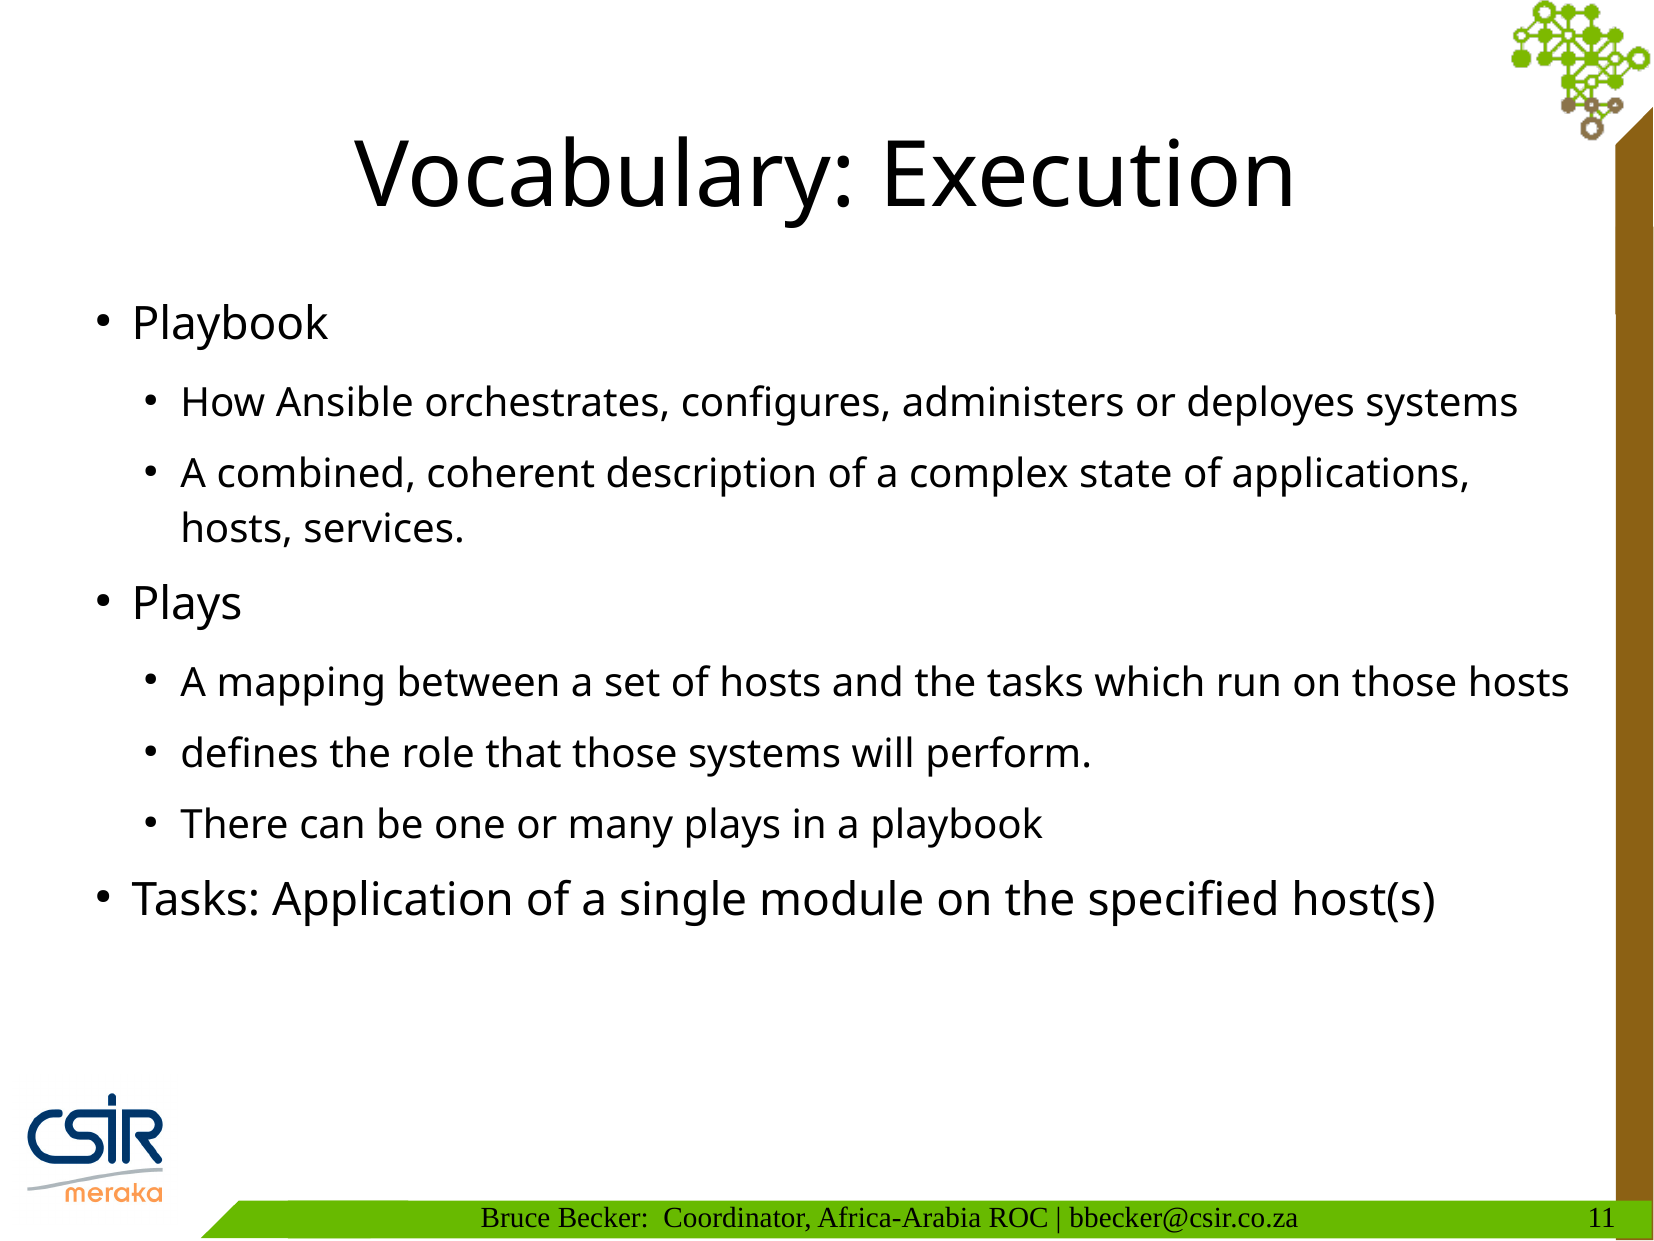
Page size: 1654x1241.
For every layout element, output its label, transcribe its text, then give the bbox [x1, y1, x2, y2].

picture [12, 1074, 178, 1225]
picture [1503, 0, 1654, 144]
title Vocabulary: Execution [82, 67, 1571, 275]
list Playbook How Ansible orchestrates, configures, administers or deployes systems A combined, coherent description of a complex state of applications, hosts, services. Plays A mapping between a set of hosts and the tasks which run on those hosts defines the role that those systems will perform. There can be one or many plays in a playbook Tasks: Application of a single module on the specified host(s) [82, 290, 1571, 1010]
